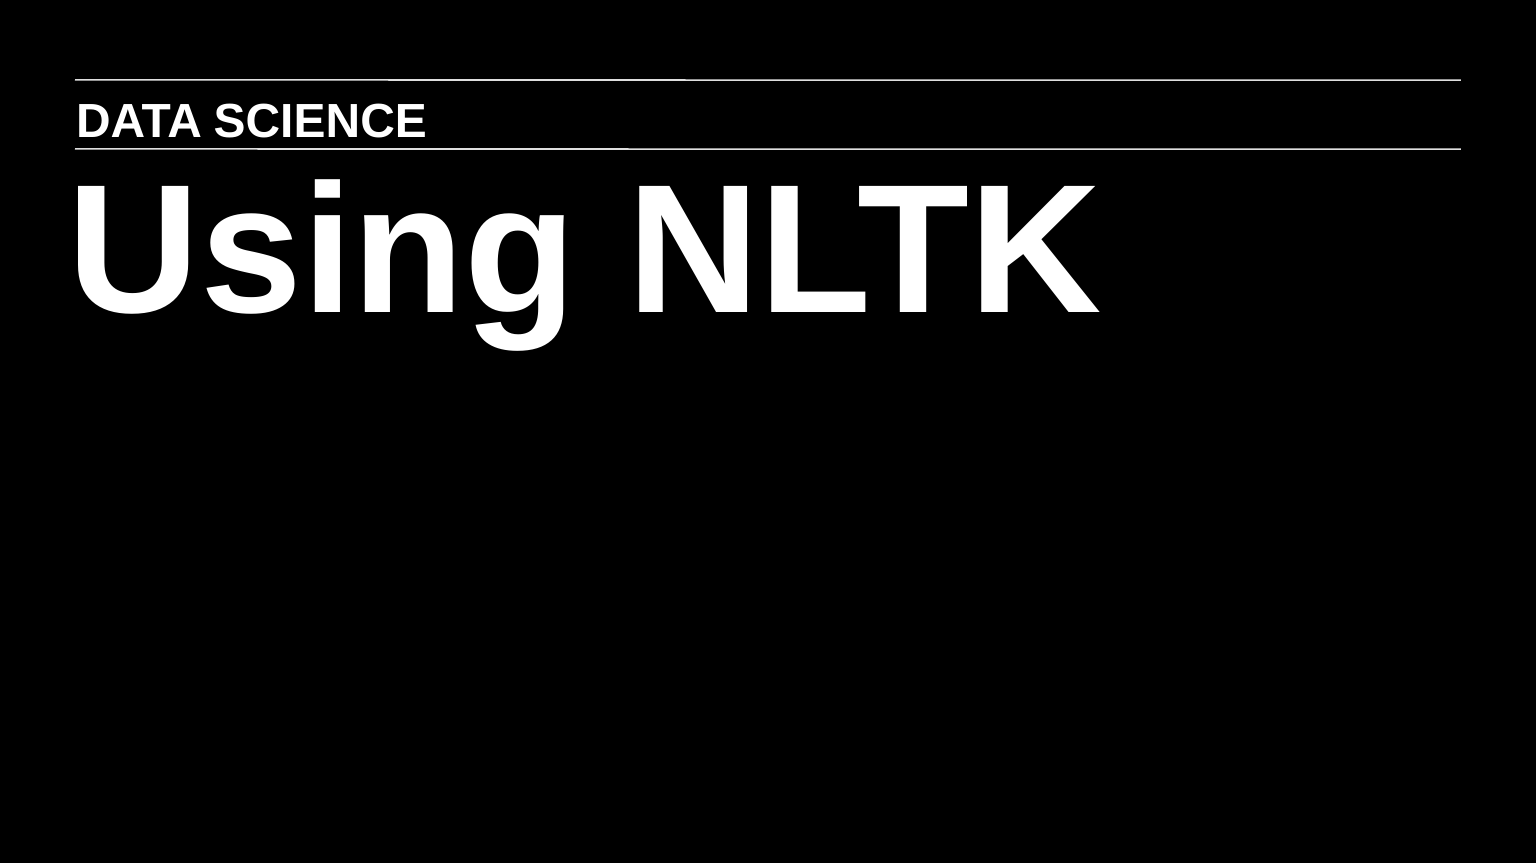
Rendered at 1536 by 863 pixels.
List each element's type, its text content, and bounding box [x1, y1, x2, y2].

list DATA SCIENCE [60, 81, 1111, 184]
title Using NLTK [57, 183, 1440, 822]
